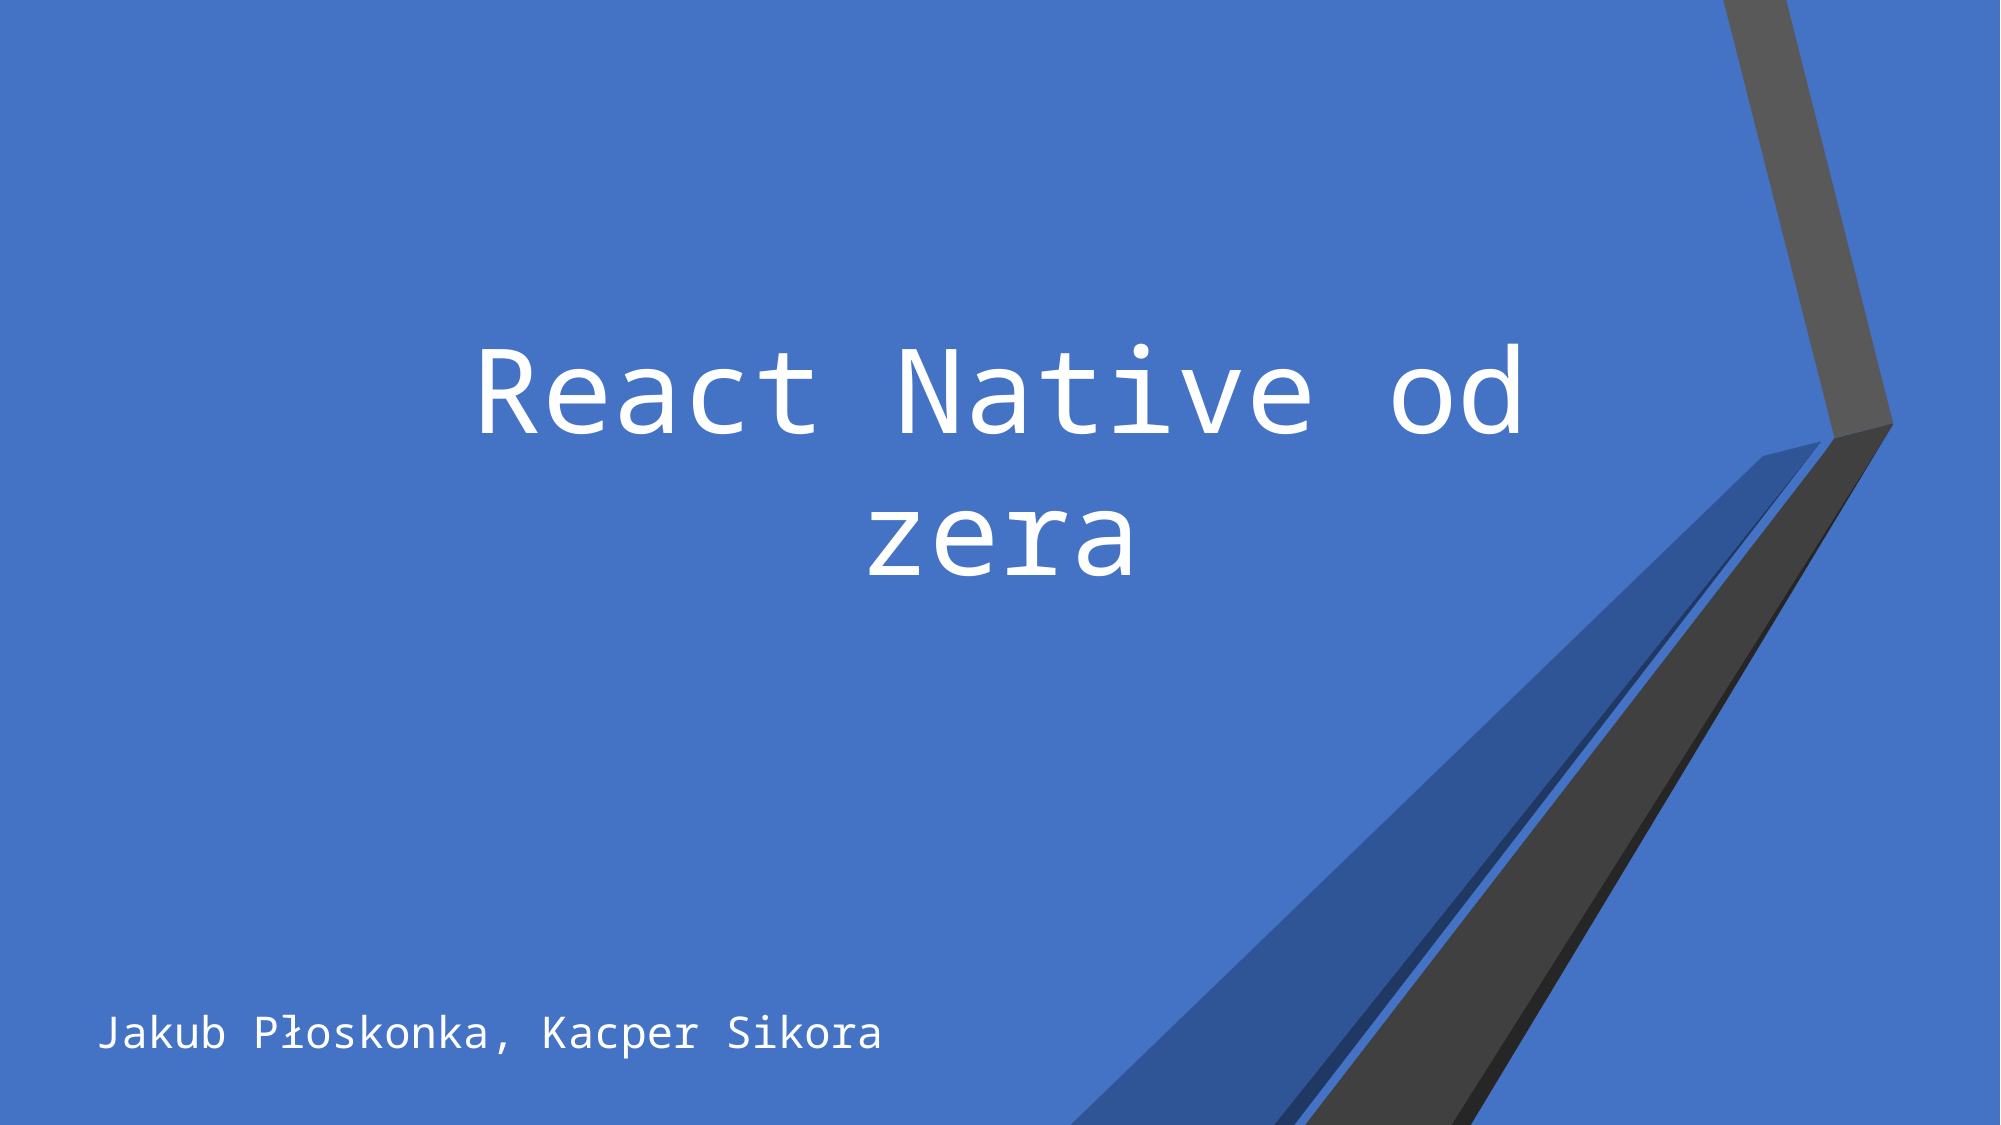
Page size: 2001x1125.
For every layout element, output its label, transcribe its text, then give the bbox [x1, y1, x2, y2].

title React Native od zera [411, 306, 1590, 607]
subtitle Jakub Płoskonka, Kacper Sikora [80, 997, 930, 1066]
text_box [0, 0, 2000, 1125]
